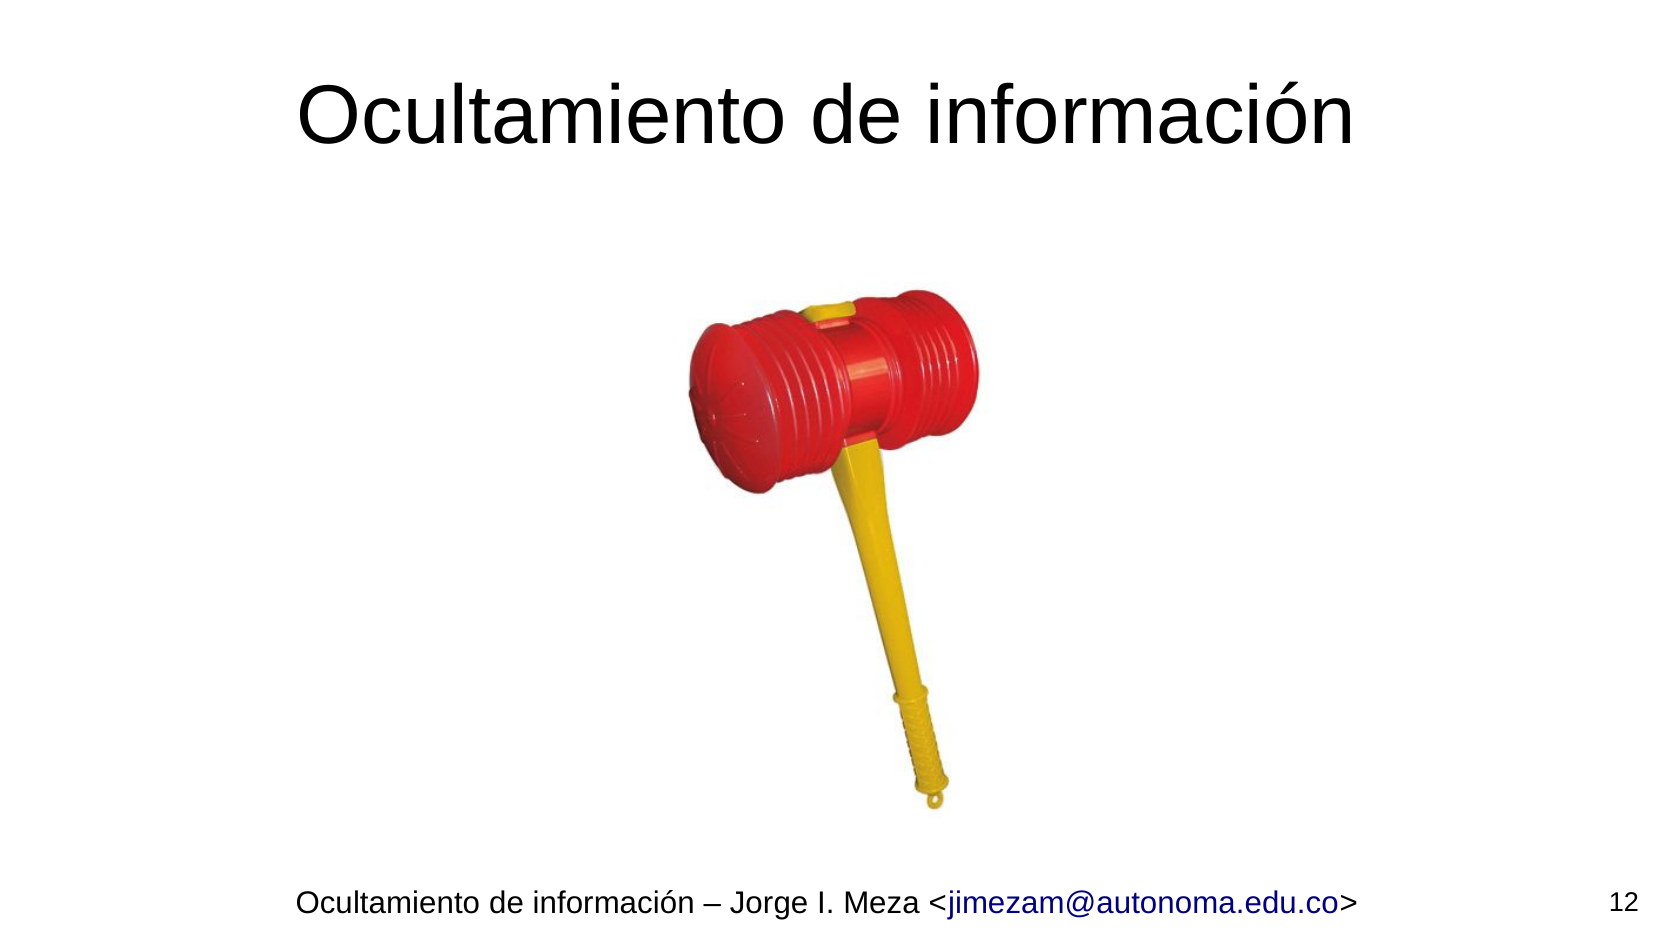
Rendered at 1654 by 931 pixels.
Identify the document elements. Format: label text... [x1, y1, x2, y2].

title Ocultamiento de información [82, 21, 1571, 208]
picture [556, 282, 1097, 823]
